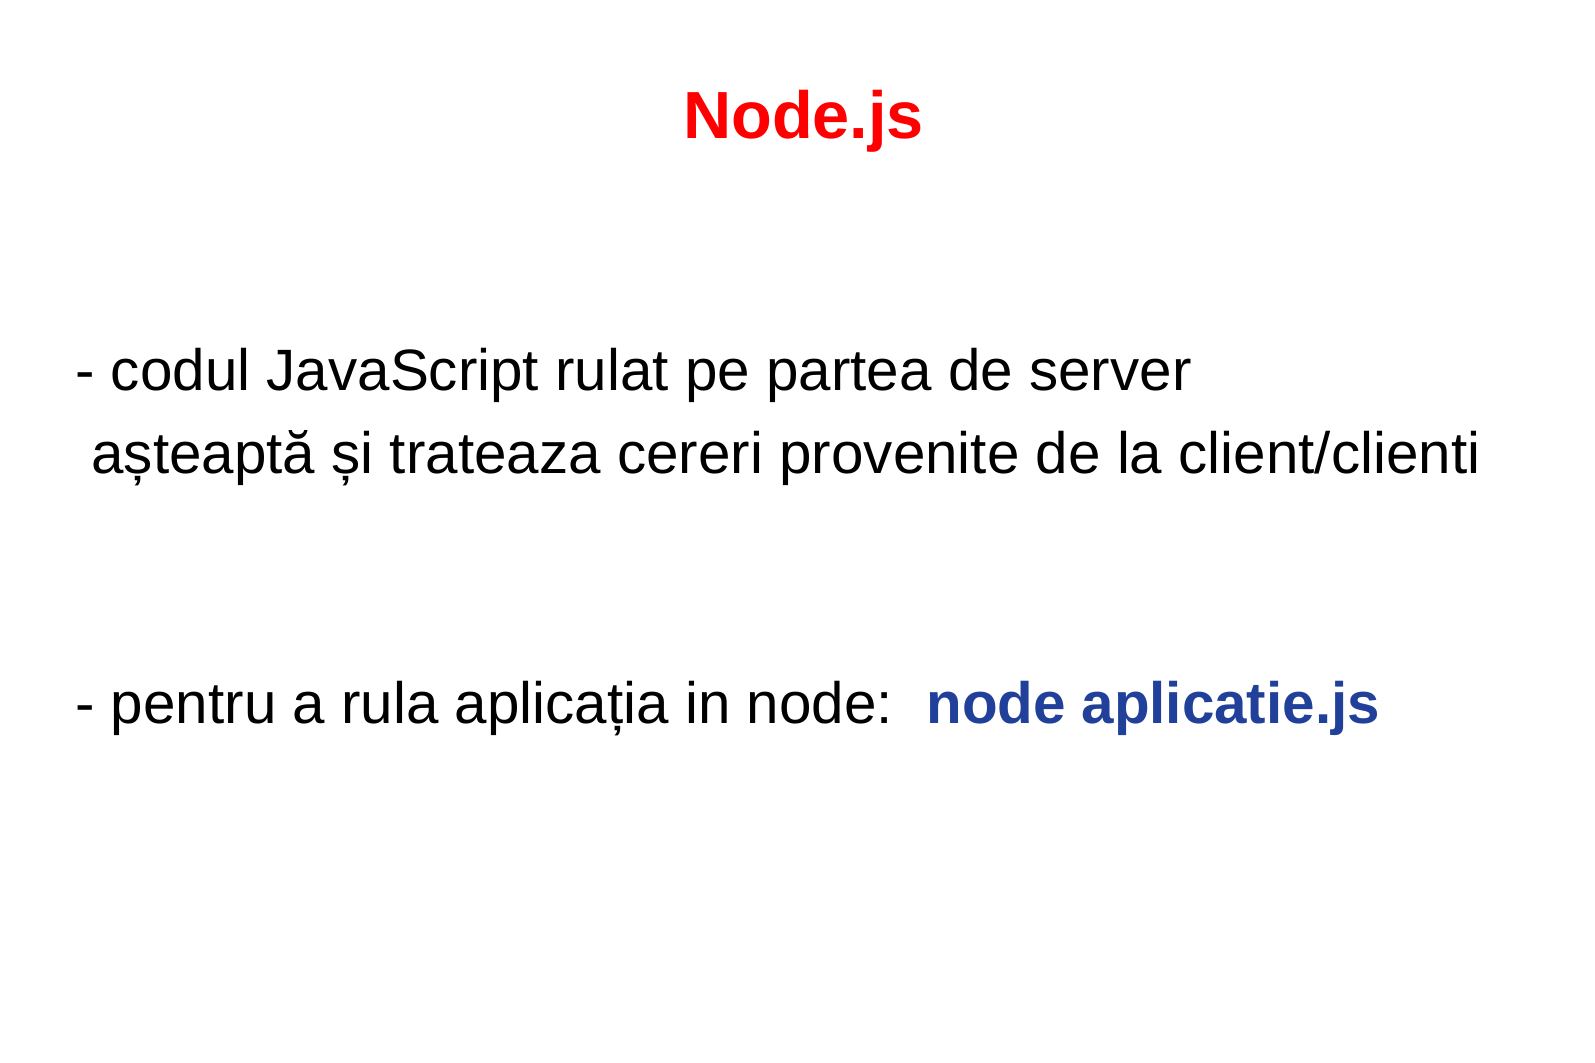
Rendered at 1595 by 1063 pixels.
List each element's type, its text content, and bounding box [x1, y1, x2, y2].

text_box Node.js - codul JavaScript rulat pe partea de server așteaptă și trateaza cereri provenite de la client/clienti - pentru a rula aplicația in node: node aplicatie.js [60, 64, 1548, 943]
